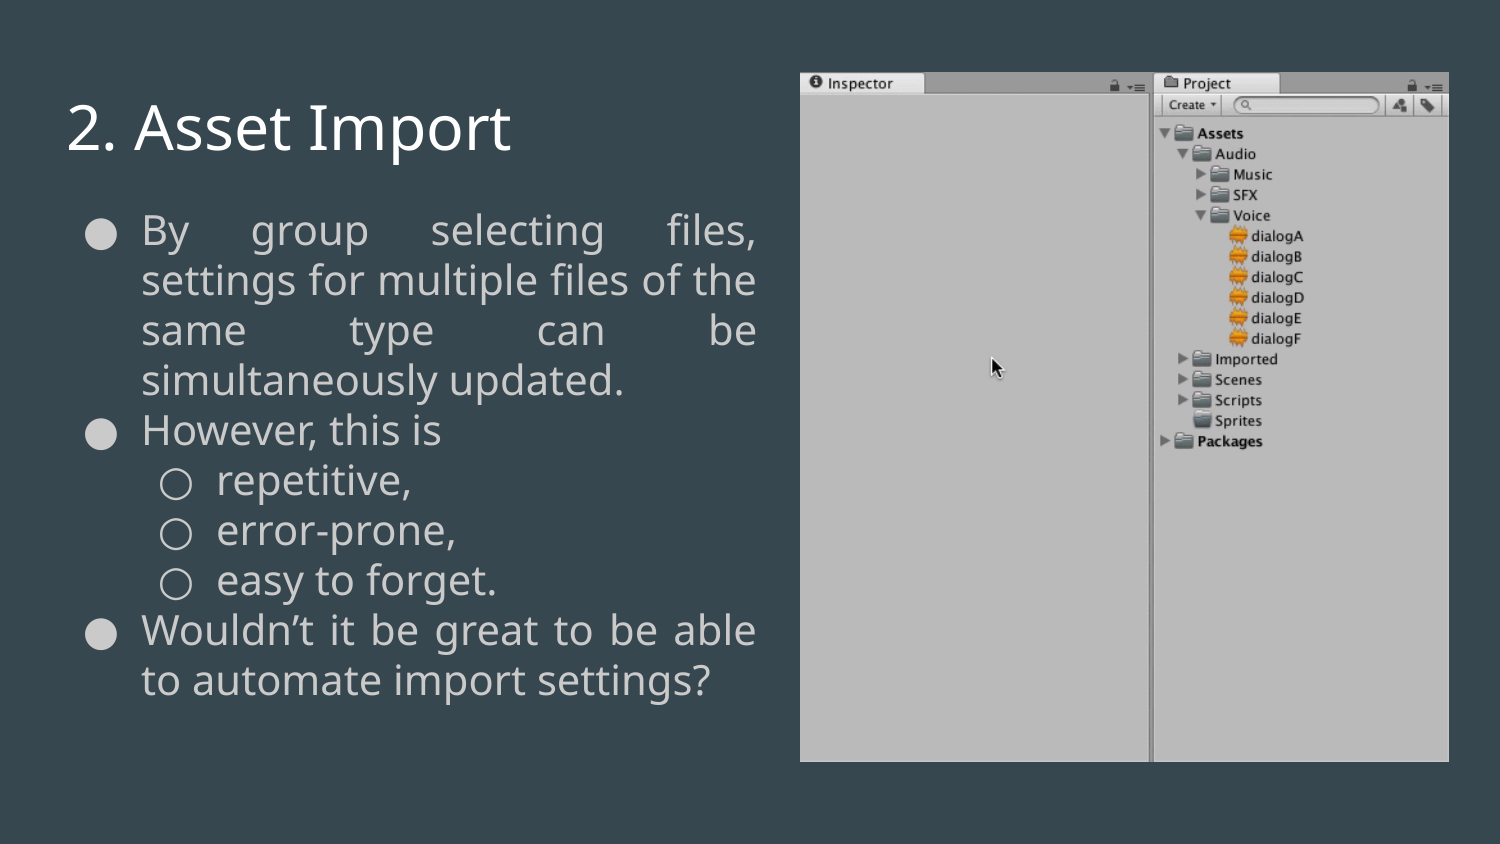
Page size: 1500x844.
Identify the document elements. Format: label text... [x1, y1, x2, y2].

picture [800, 72, 1449, 762]
title 2. Asset Import [51, 72, 800, 167]
list By group selecting files, settings for multiple files of the same type can be simultaneously updated. However, this is repetitive, error-prone, easy to forget. Wouldn’t it be great to be able to automate import settings? [51, 189, 773, 750]
